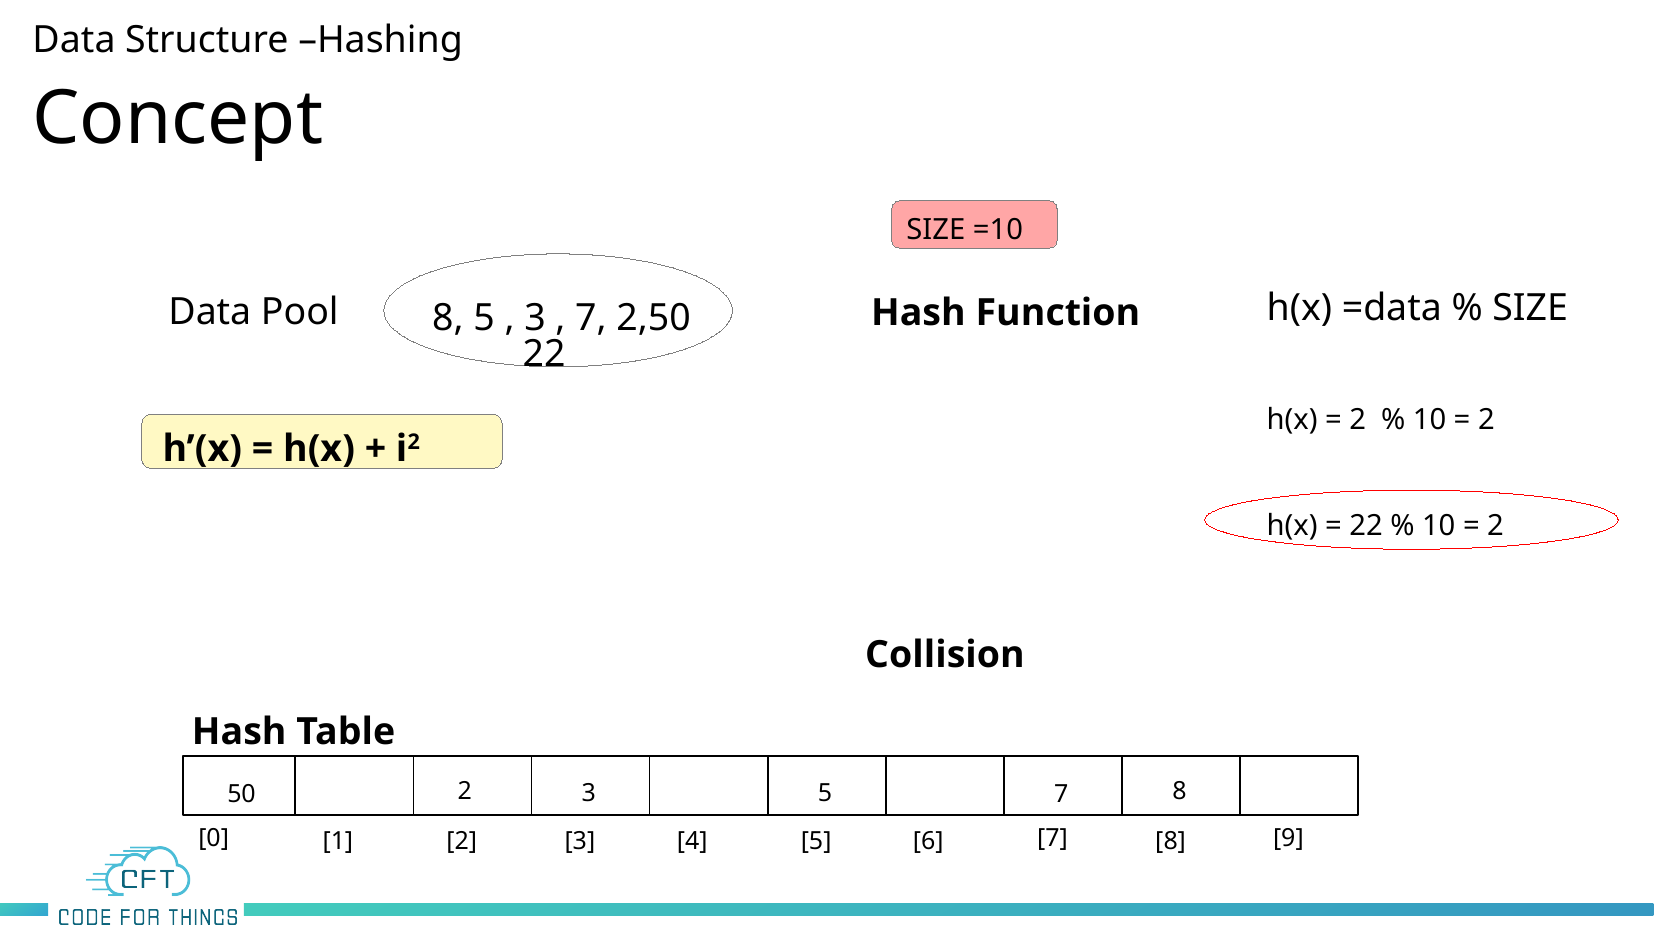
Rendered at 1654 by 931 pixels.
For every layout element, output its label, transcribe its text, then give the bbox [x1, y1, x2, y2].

text_box [3] [543, 814, 644, 860]
text_box [5] [779, 814, 880, 860]
text_box 50 [212, 768, 275, 813]
text_box Hash Table [141, 696, 461, 756]
text_box h(x) = 2 % 10 = 2 [1216, 390, 1560, 455]
text_box [1571, 500, 1619, 539]
text_box [2] [425, 814, 526, 860]
text_box [1204, 510, 1216, 530]
text_box [4] [655, 814, 756, 860]
text_box h’(x) = h(x) + i2 [112, 414, 550, 479]
text_box [8] [1133, 814, 1235, 860]
text_box 5 [803, 767, 851, 812]
text_box h(x) = 22 % 10 = 2 [1216, 496, 1571, 562]
text_box [586, 342, 703, 367]
text_box 22 [507, 318, 586, 378]
text_box 2 [442, 764, 491, 810]
text_box h(x) =data % SIZE [1216, 272, 1654, 337]
text_box [6] [891, 814, 993, 860]
text_box [9] [1251, 812, 1353, 857]
text_box [183, 755, 1359, 815]
text_box [1288, 490, 1535, 496]
title Data Structure –Hashing Concept [32, 12, 1184, 166]
text_box Collision [814, 620, 1211, 679]
text_box [405, 253, 711, 283]
text_box 3 [566, 767, 615, 812]
text_box SIZE =10 [891, 200, 1058, 250]
text_box [0] [177, 812, 278, 857]
picture [59, 846, 237, 925]
text_box [7] [1015, 812, 1117, 857]
text_box 7 [1039, 768, 1087, 813]
text_box [413, 342, 507, 365]
text_box Data Pool [118, 276, 402, 342]
text_box 8, 5 , 3 , 7, 2,50 [402, 283, 780, 342]
text_box Hash Function [820, 278, 1216, 337]
text_box [1] [301, 814, 402, 860]
text_box 8 [1157, 765, 1205, 810]
